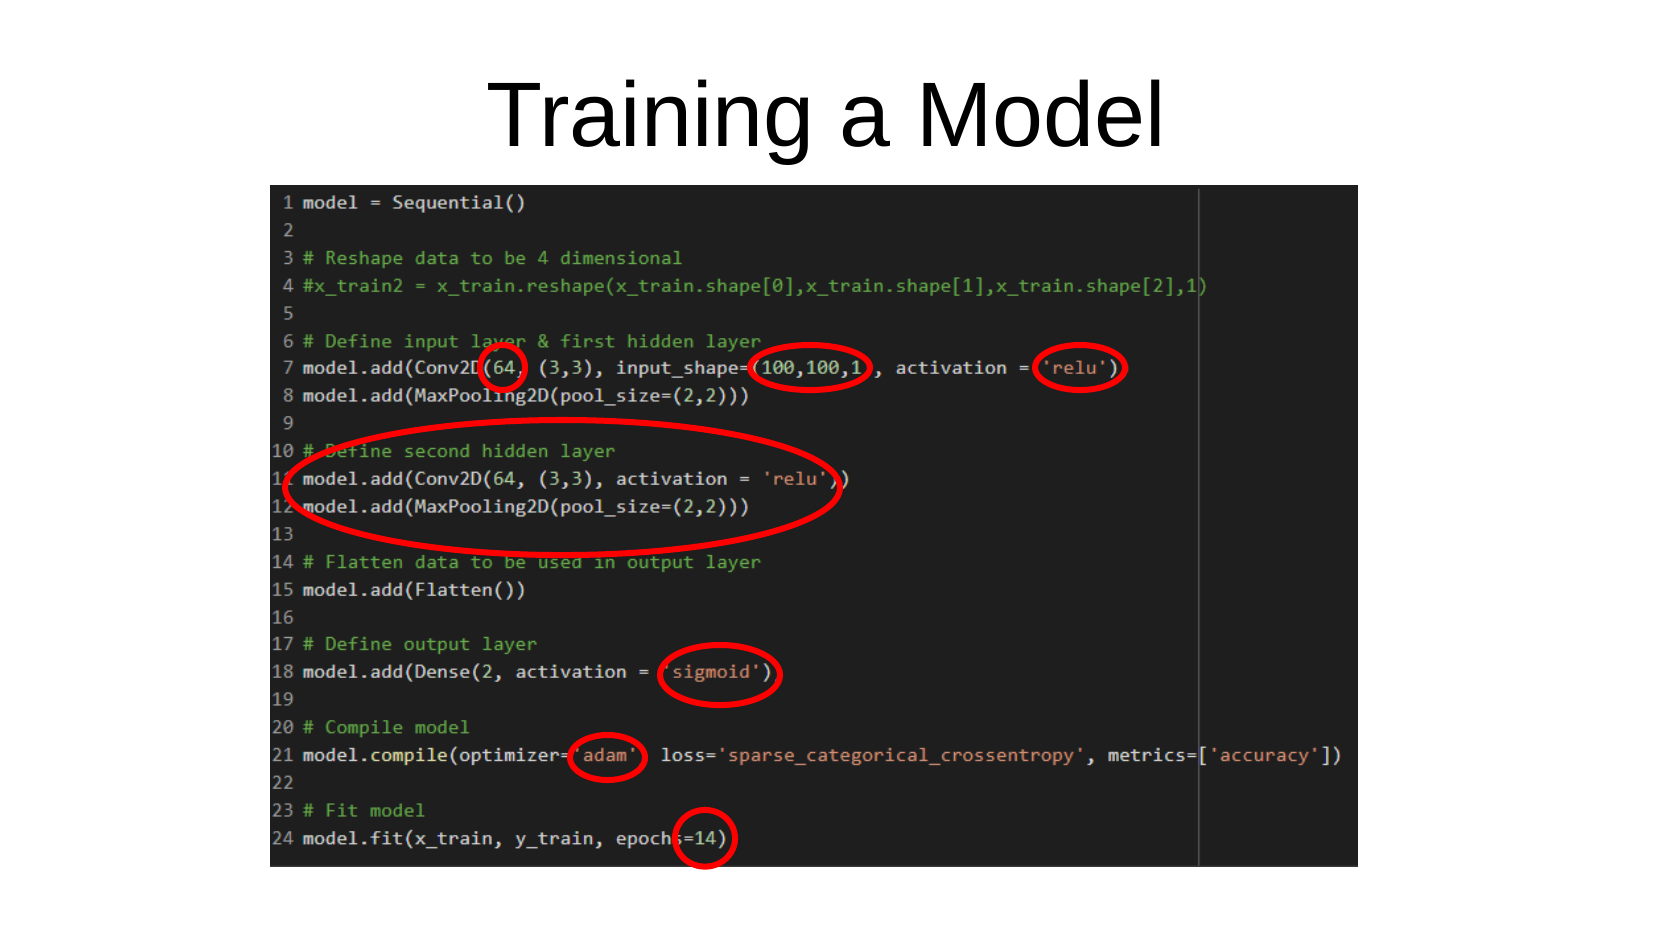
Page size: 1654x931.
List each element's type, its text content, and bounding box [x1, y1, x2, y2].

picture [679, 814, 731, 863]
title Training a Model [82, 37, 1571, 193]
picture [270, 185, 1358, 867]
